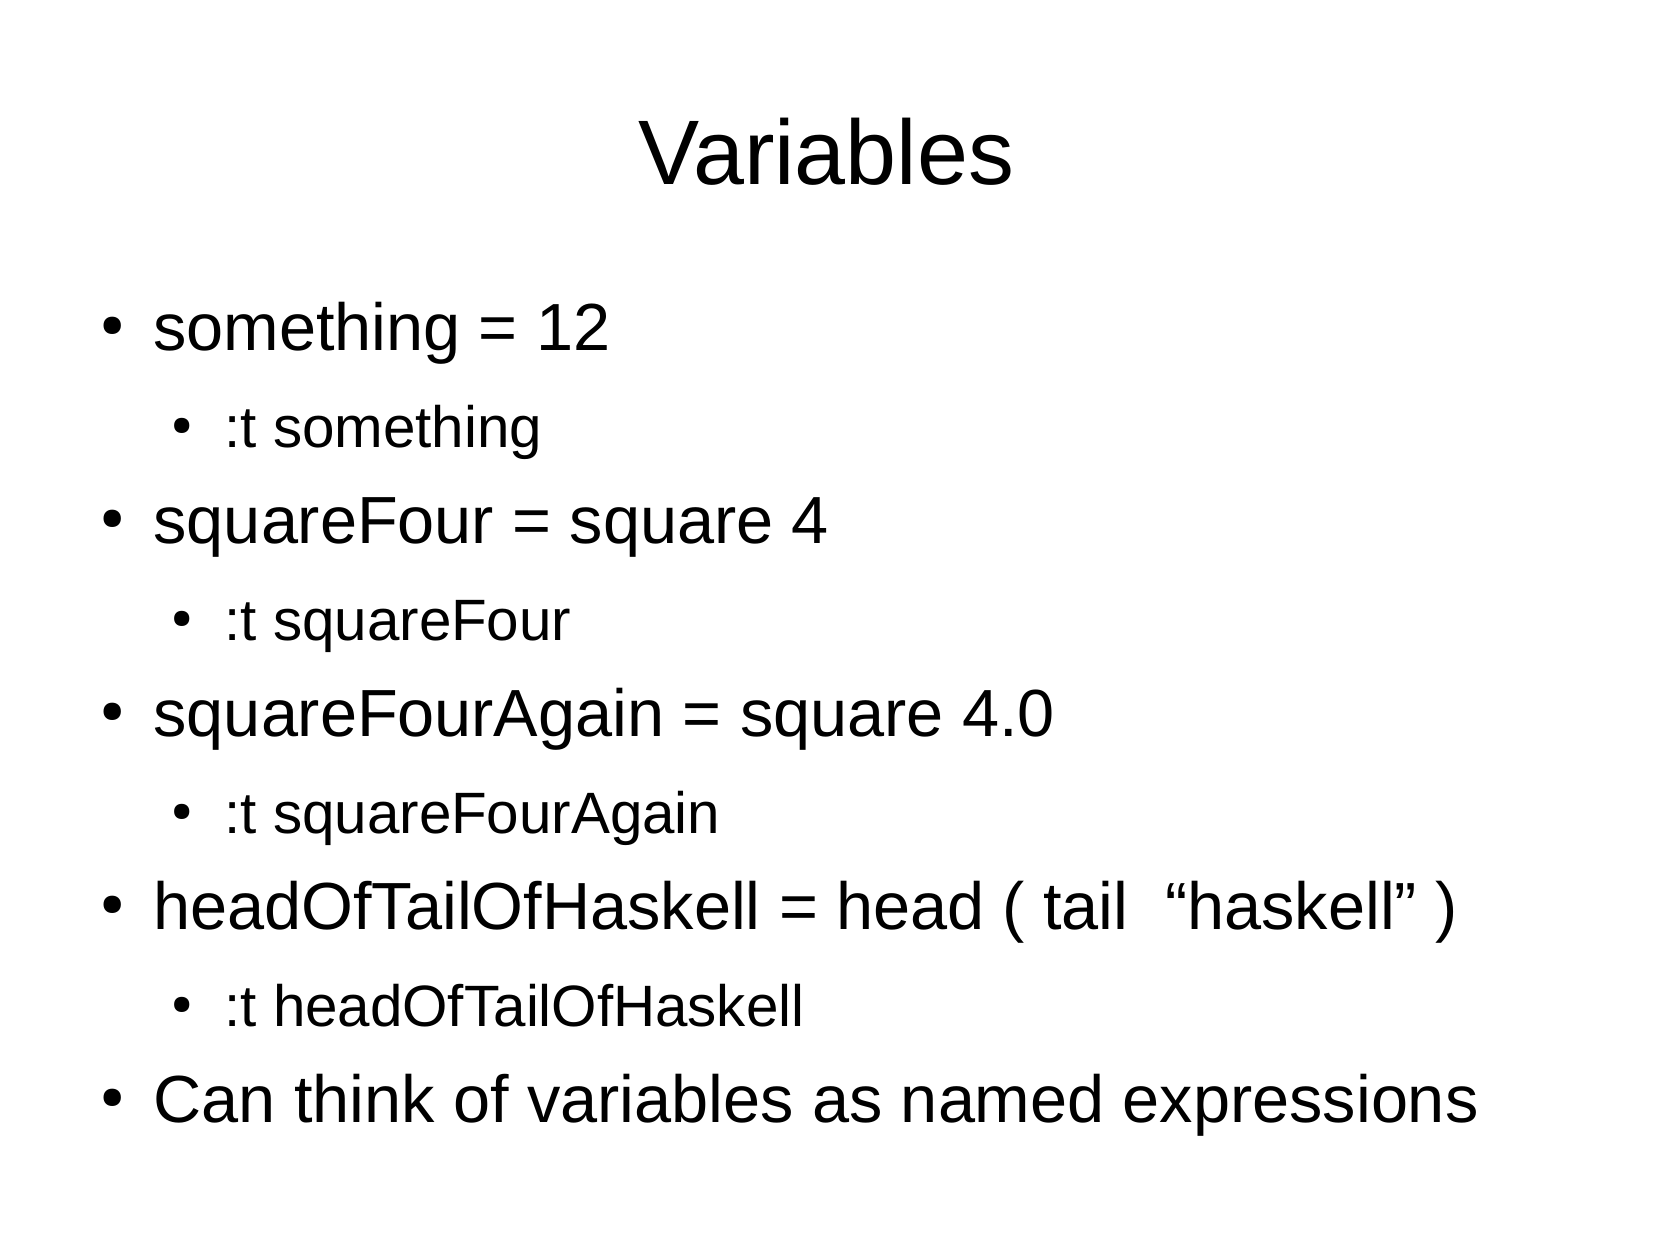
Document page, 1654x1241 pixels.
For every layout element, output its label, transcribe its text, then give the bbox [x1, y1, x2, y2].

title Variables [82, 56, 1571, 250]
list something = 12 :t something squareFour = square 4 :t squareFour squareFourAgain = square 4.0 :t squareFourAgain headOfTailOfHaskell = head ( tail “haskell” ) :t headOfTailOfHaskell Can think of variables as named expressions [82, 290, 1571, 1137]
